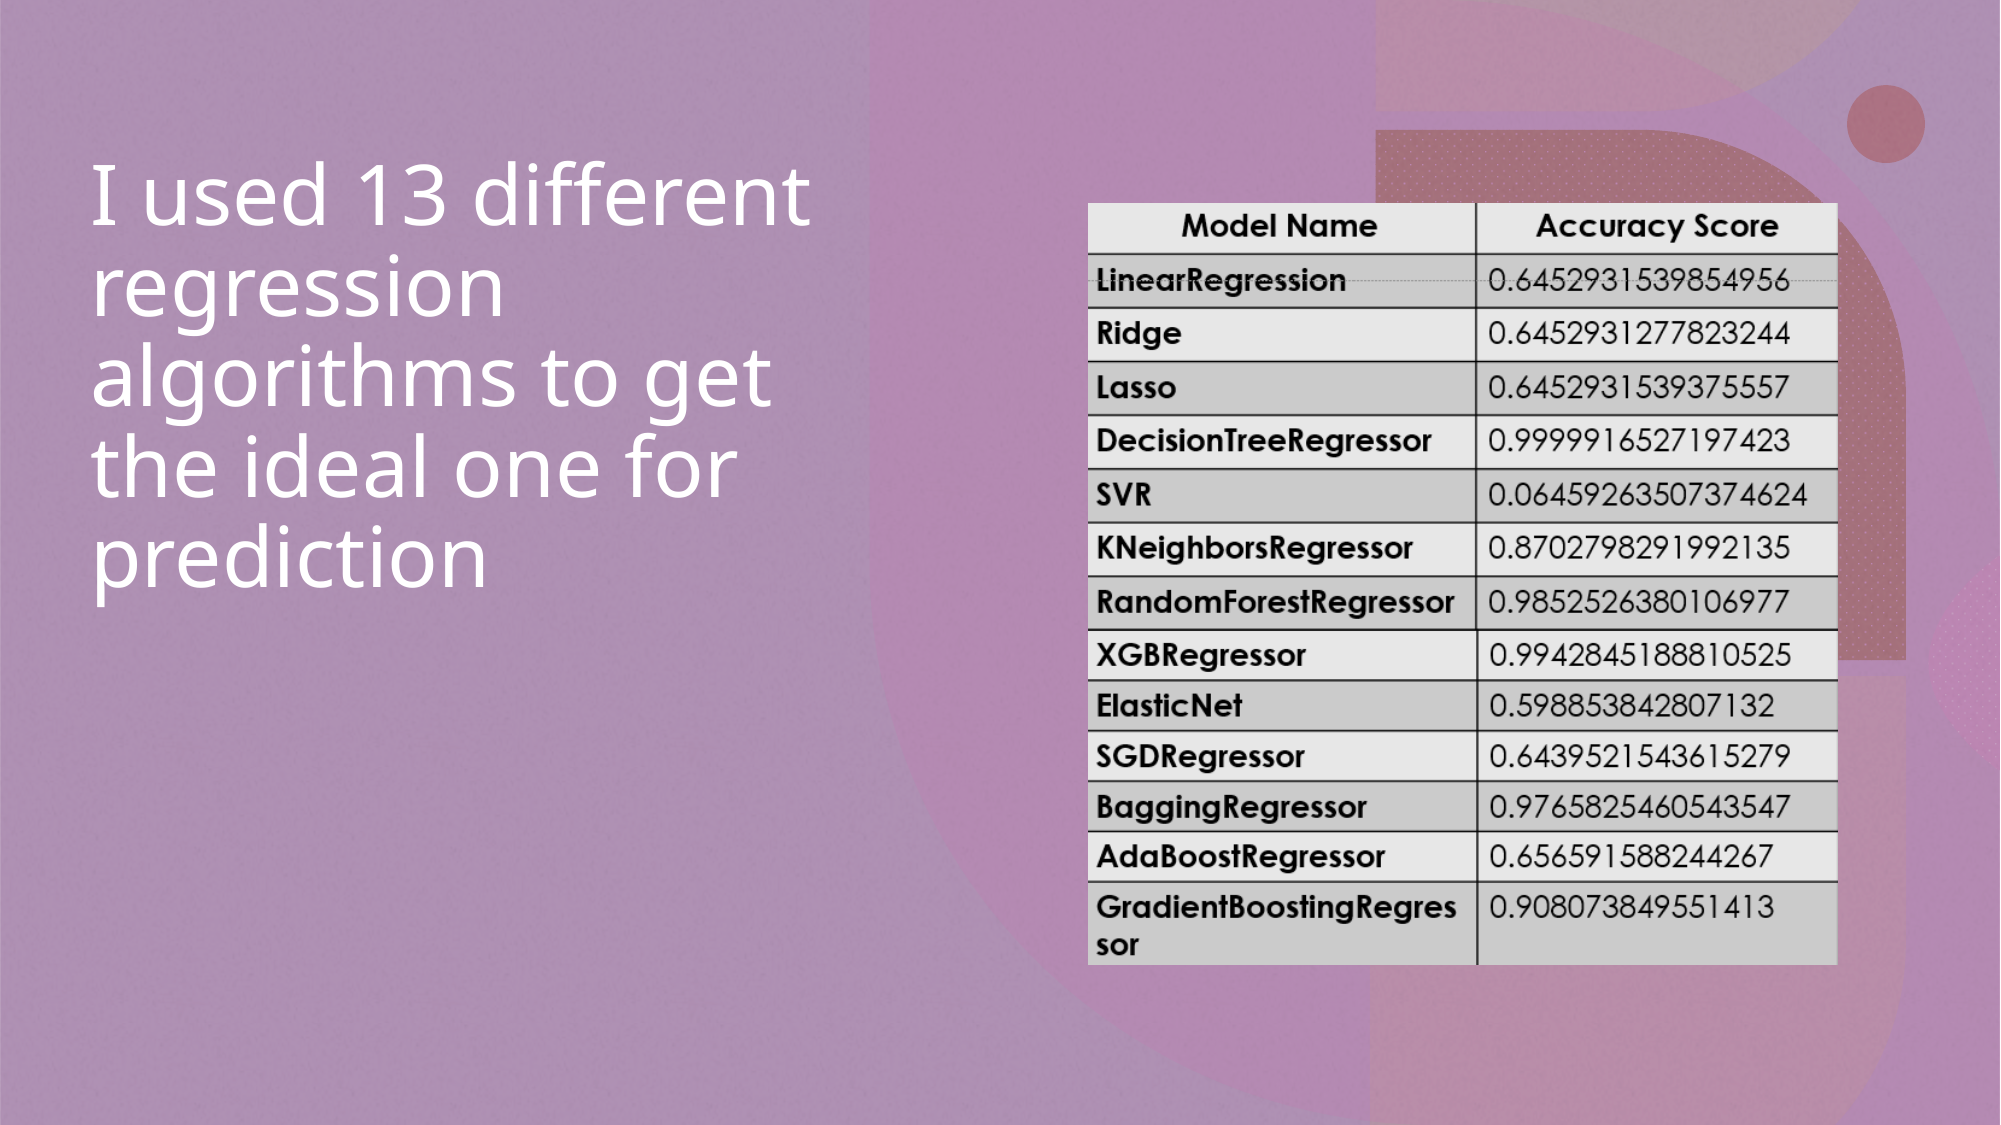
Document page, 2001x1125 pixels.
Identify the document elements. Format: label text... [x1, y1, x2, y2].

text_box [0, 0, 2000, 1125]
title I used 13 different regression algorithms to get the ideal one for prediction [75, 111, 830, 614]
picture [1088, 203, 1838, 965]
